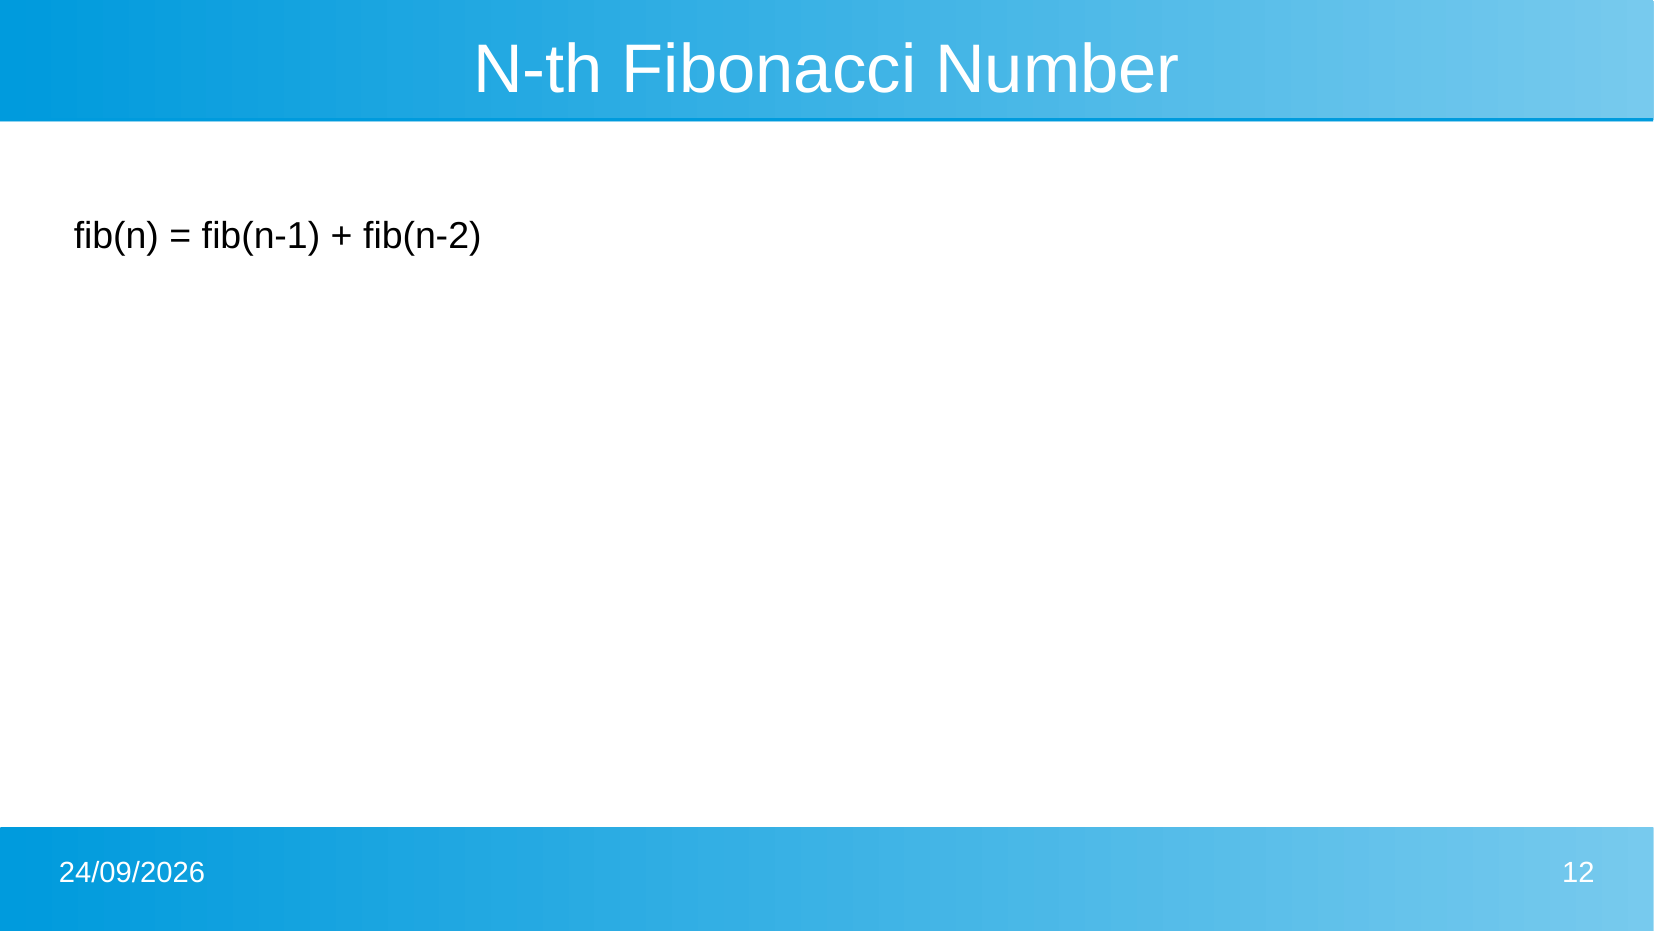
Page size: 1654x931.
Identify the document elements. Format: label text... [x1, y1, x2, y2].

title N-th Fibonacci Number [59, 29, 1595, 108]
text_box fib(n) = fib(n-1) + fib(n-2) [59, 206, 1595, 264]
